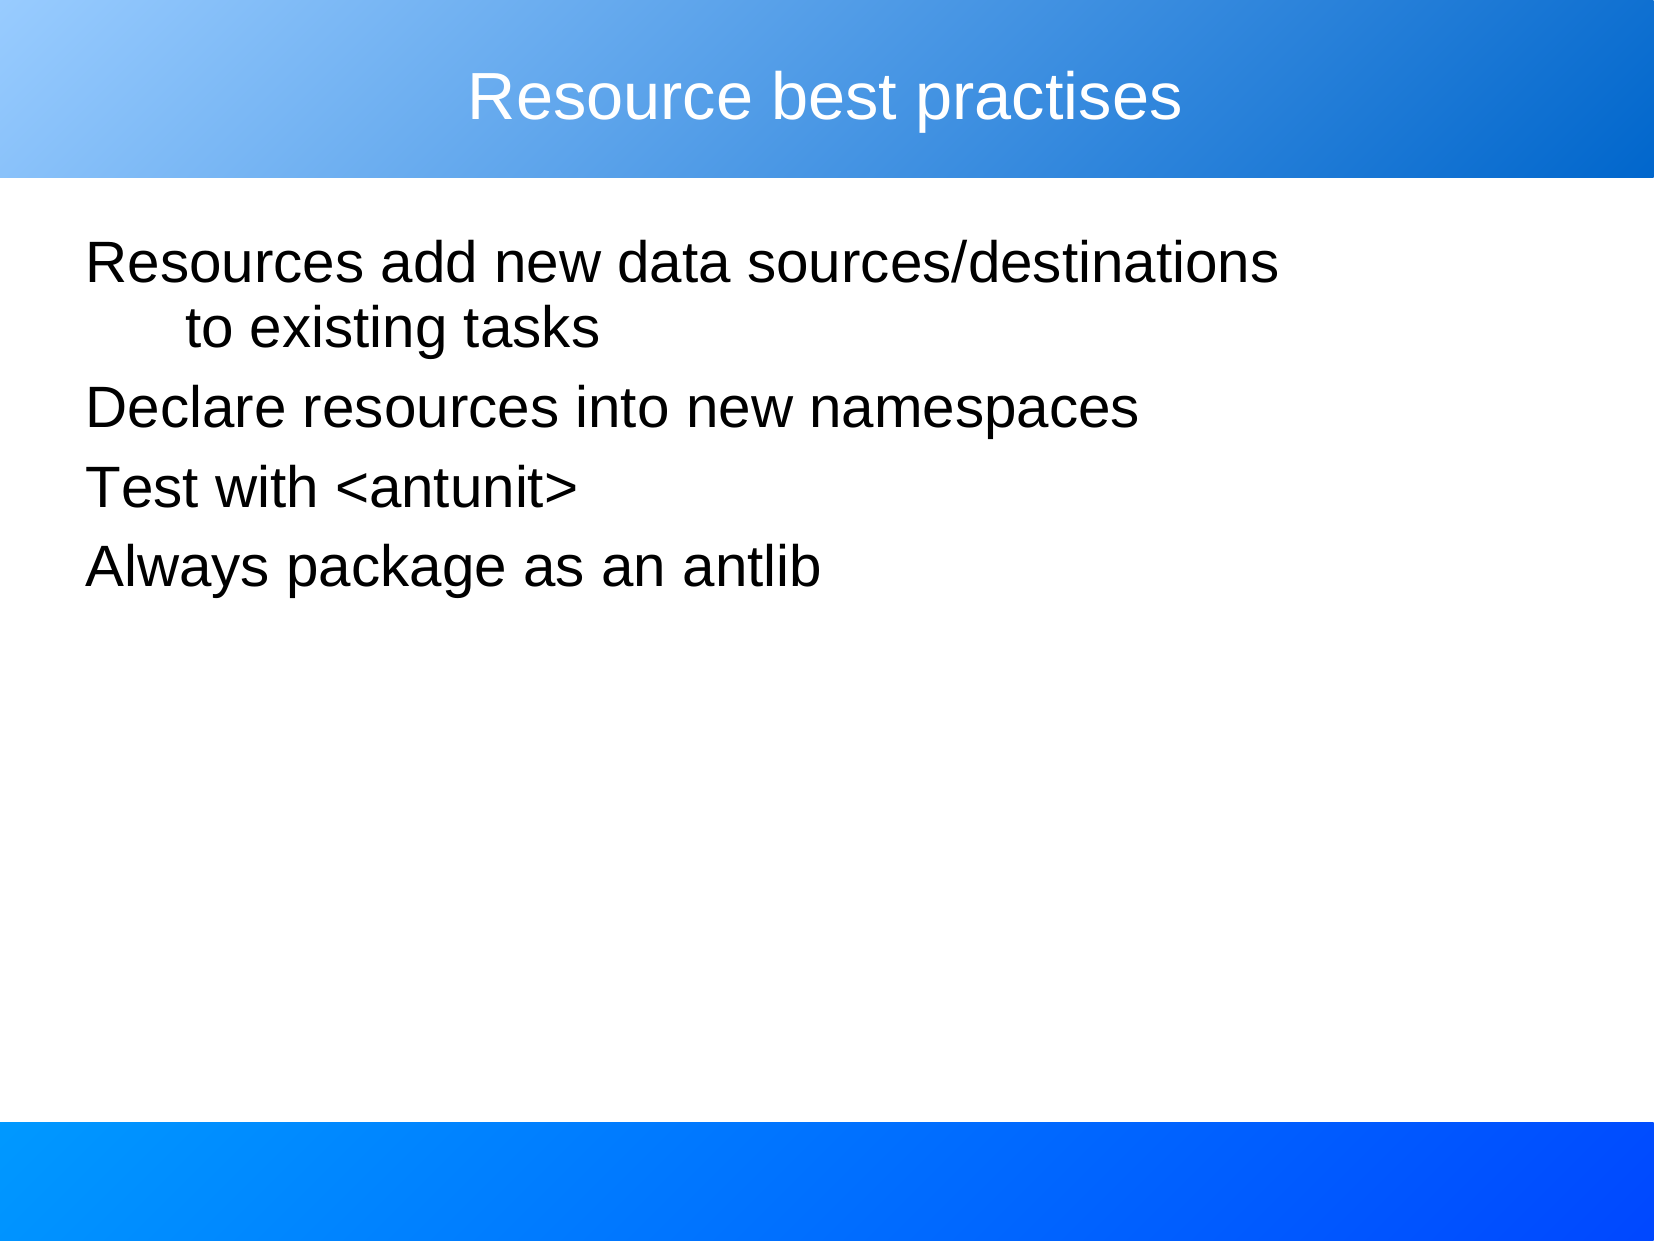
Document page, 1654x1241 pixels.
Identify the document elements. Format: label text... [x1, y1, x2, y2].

title Resource best practises [162, 59, 1489, 148]
list Resources add new data sources/destinations to existing tasks Declare resources into new namespaces Test with <antunit> Always package as an antlib [60, 230, 1300, 1093]
